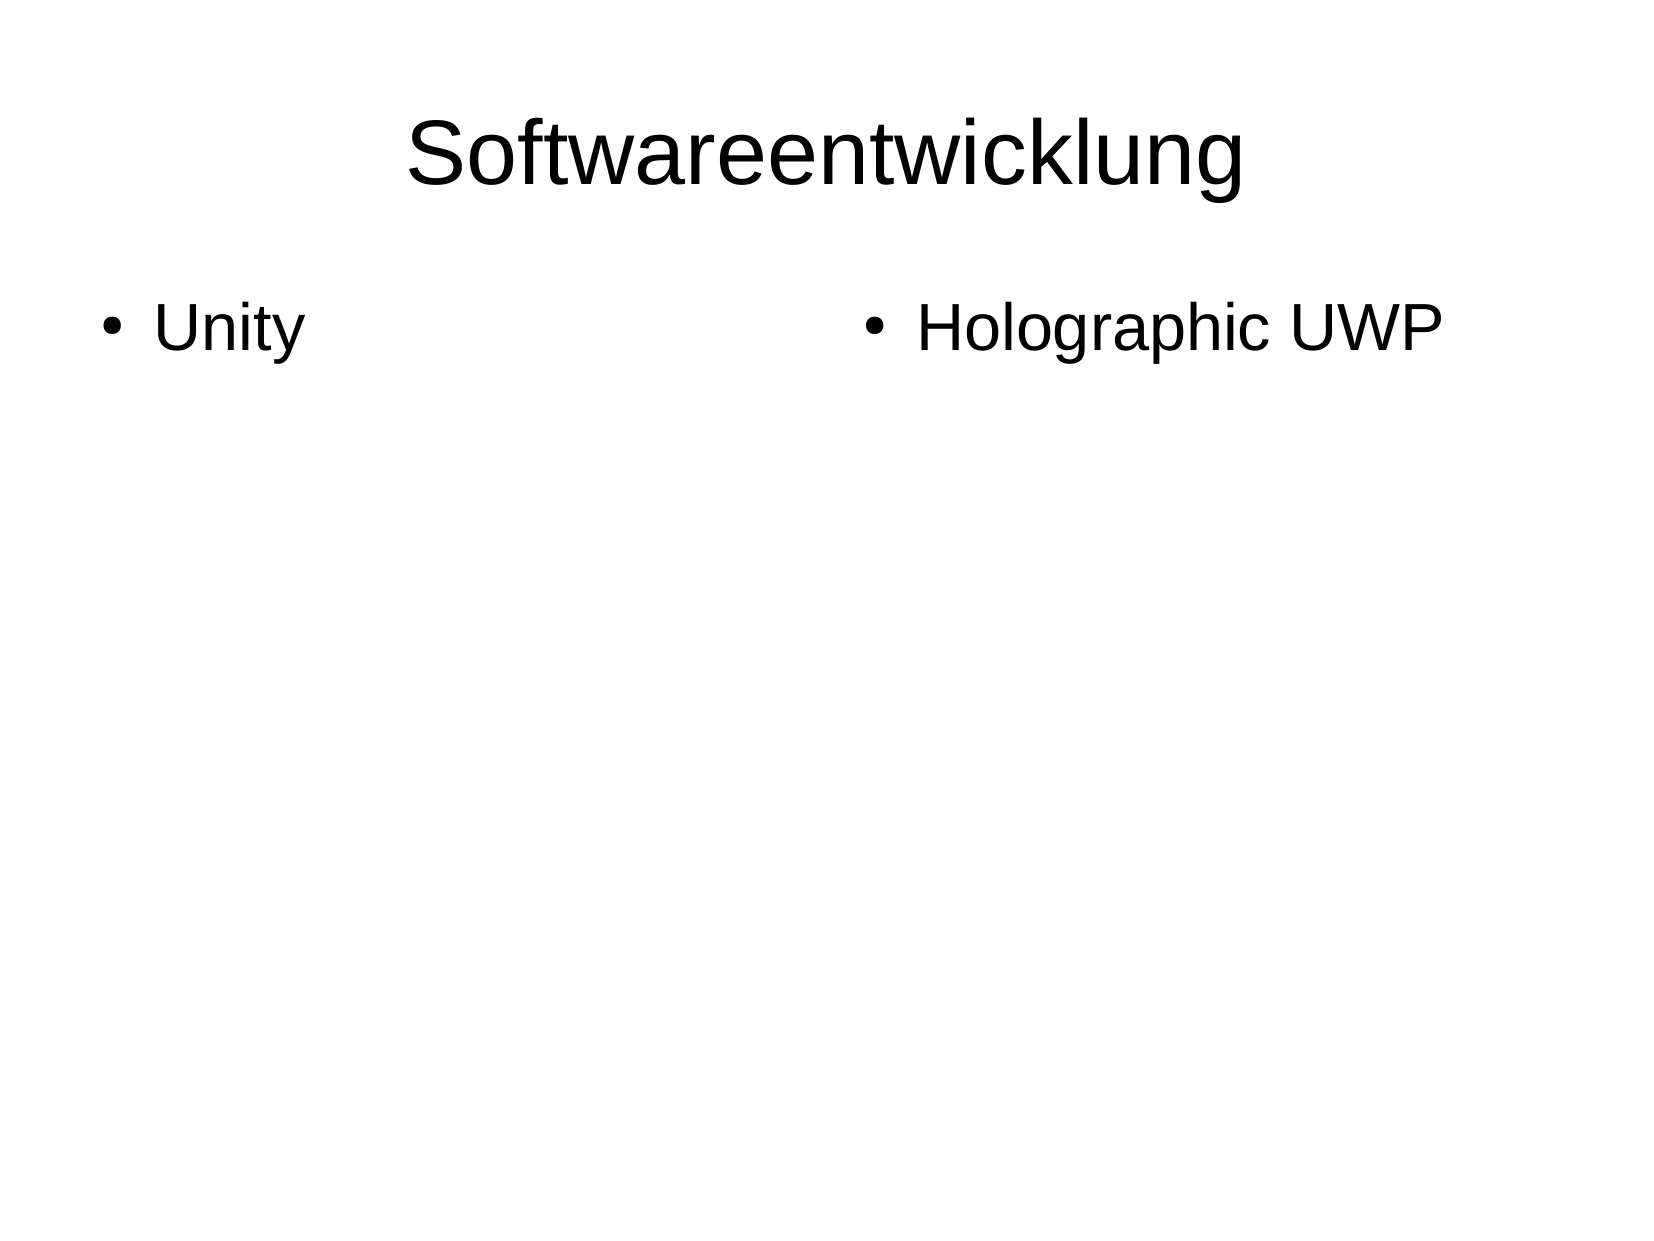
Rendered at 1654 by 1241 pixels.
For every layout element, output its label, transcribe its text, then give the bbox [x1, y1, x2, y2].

title Softwareentwicklung [82, 49, 1571, 257]
list Holographic UWP [845, 290, 1572, 1010]
list Unity [82, 290, 809, 1010]
